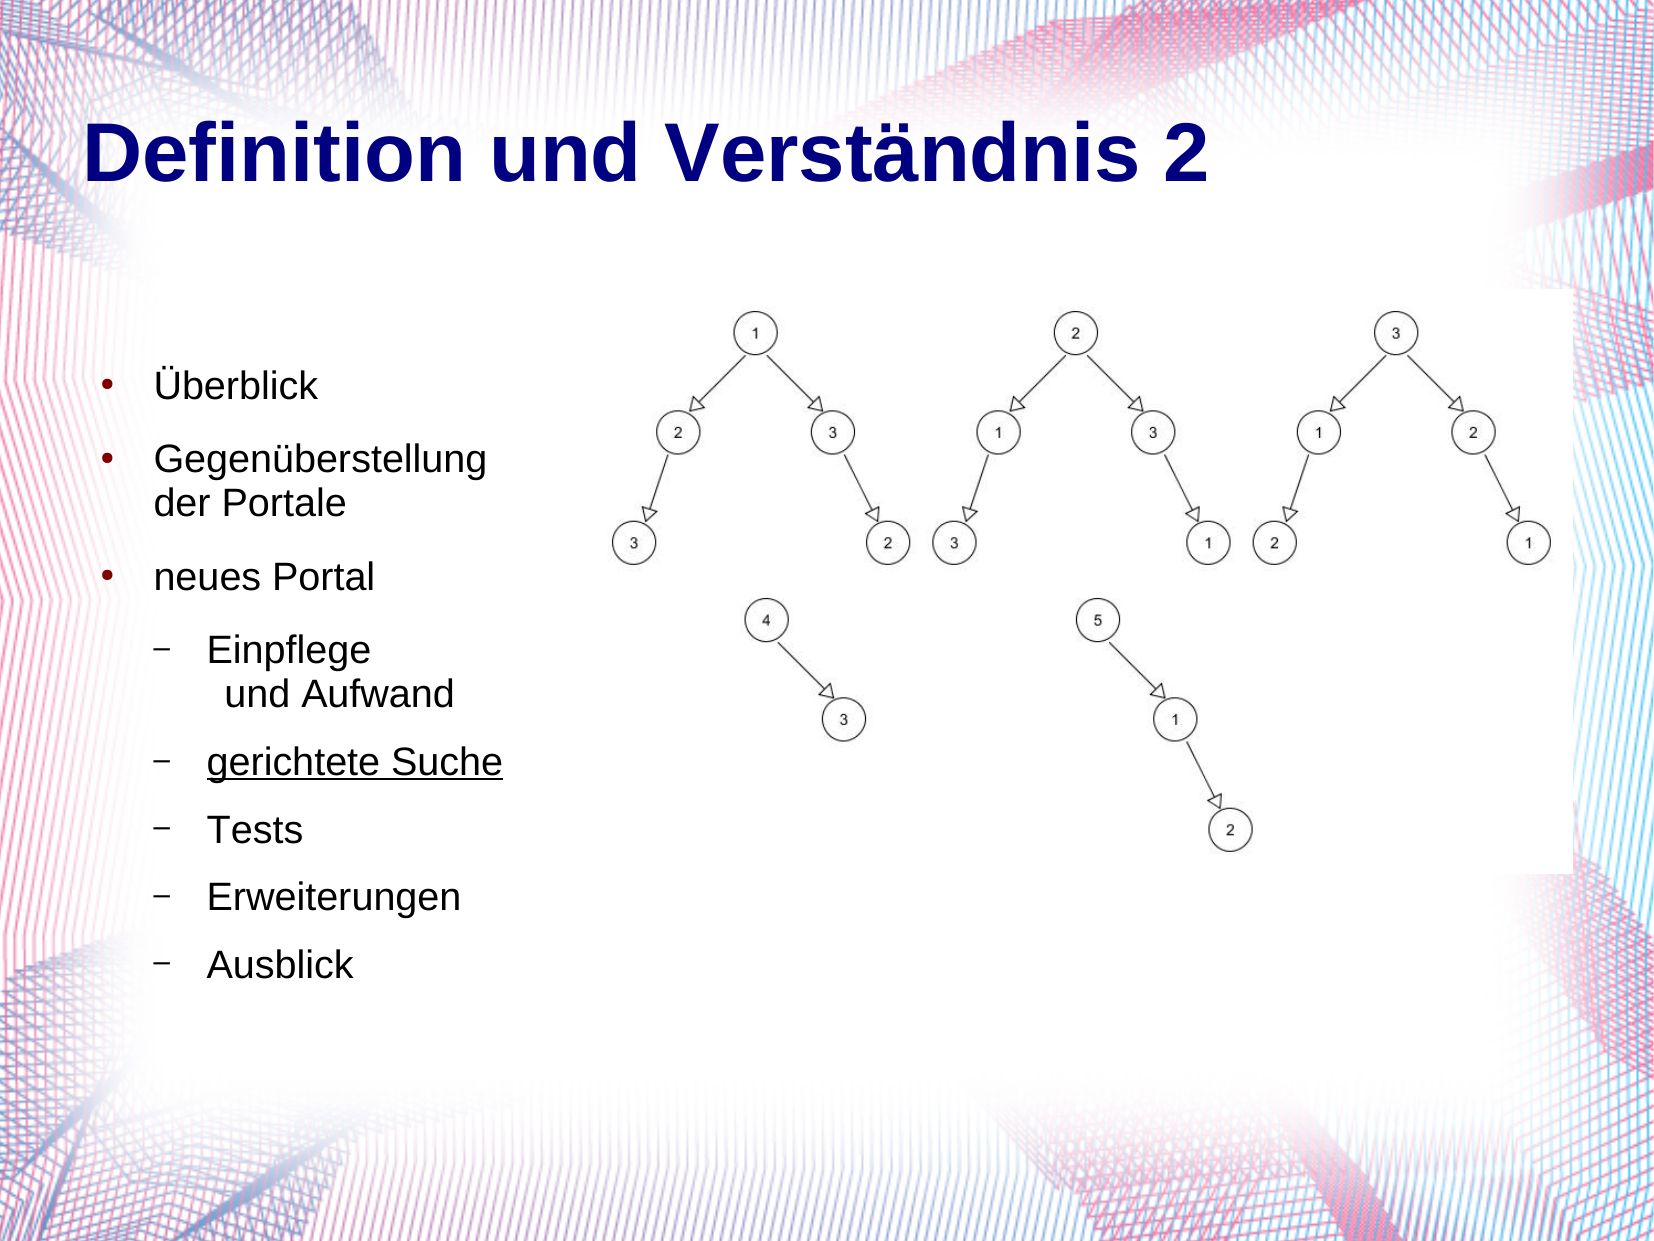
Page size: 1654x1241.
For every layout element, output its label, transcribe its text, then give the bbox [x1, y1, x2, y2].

list Überblick Gegenüberstellung der Portale neues Portal Einpflege und Aufwand gerichtete Suche Tests Erweiterungen Ausblick [82, 290, 520, 1109]
picture [0, 0, 1654, 1241]
title Definition und Verständnis 2 [82, 49, 1571, 257]
